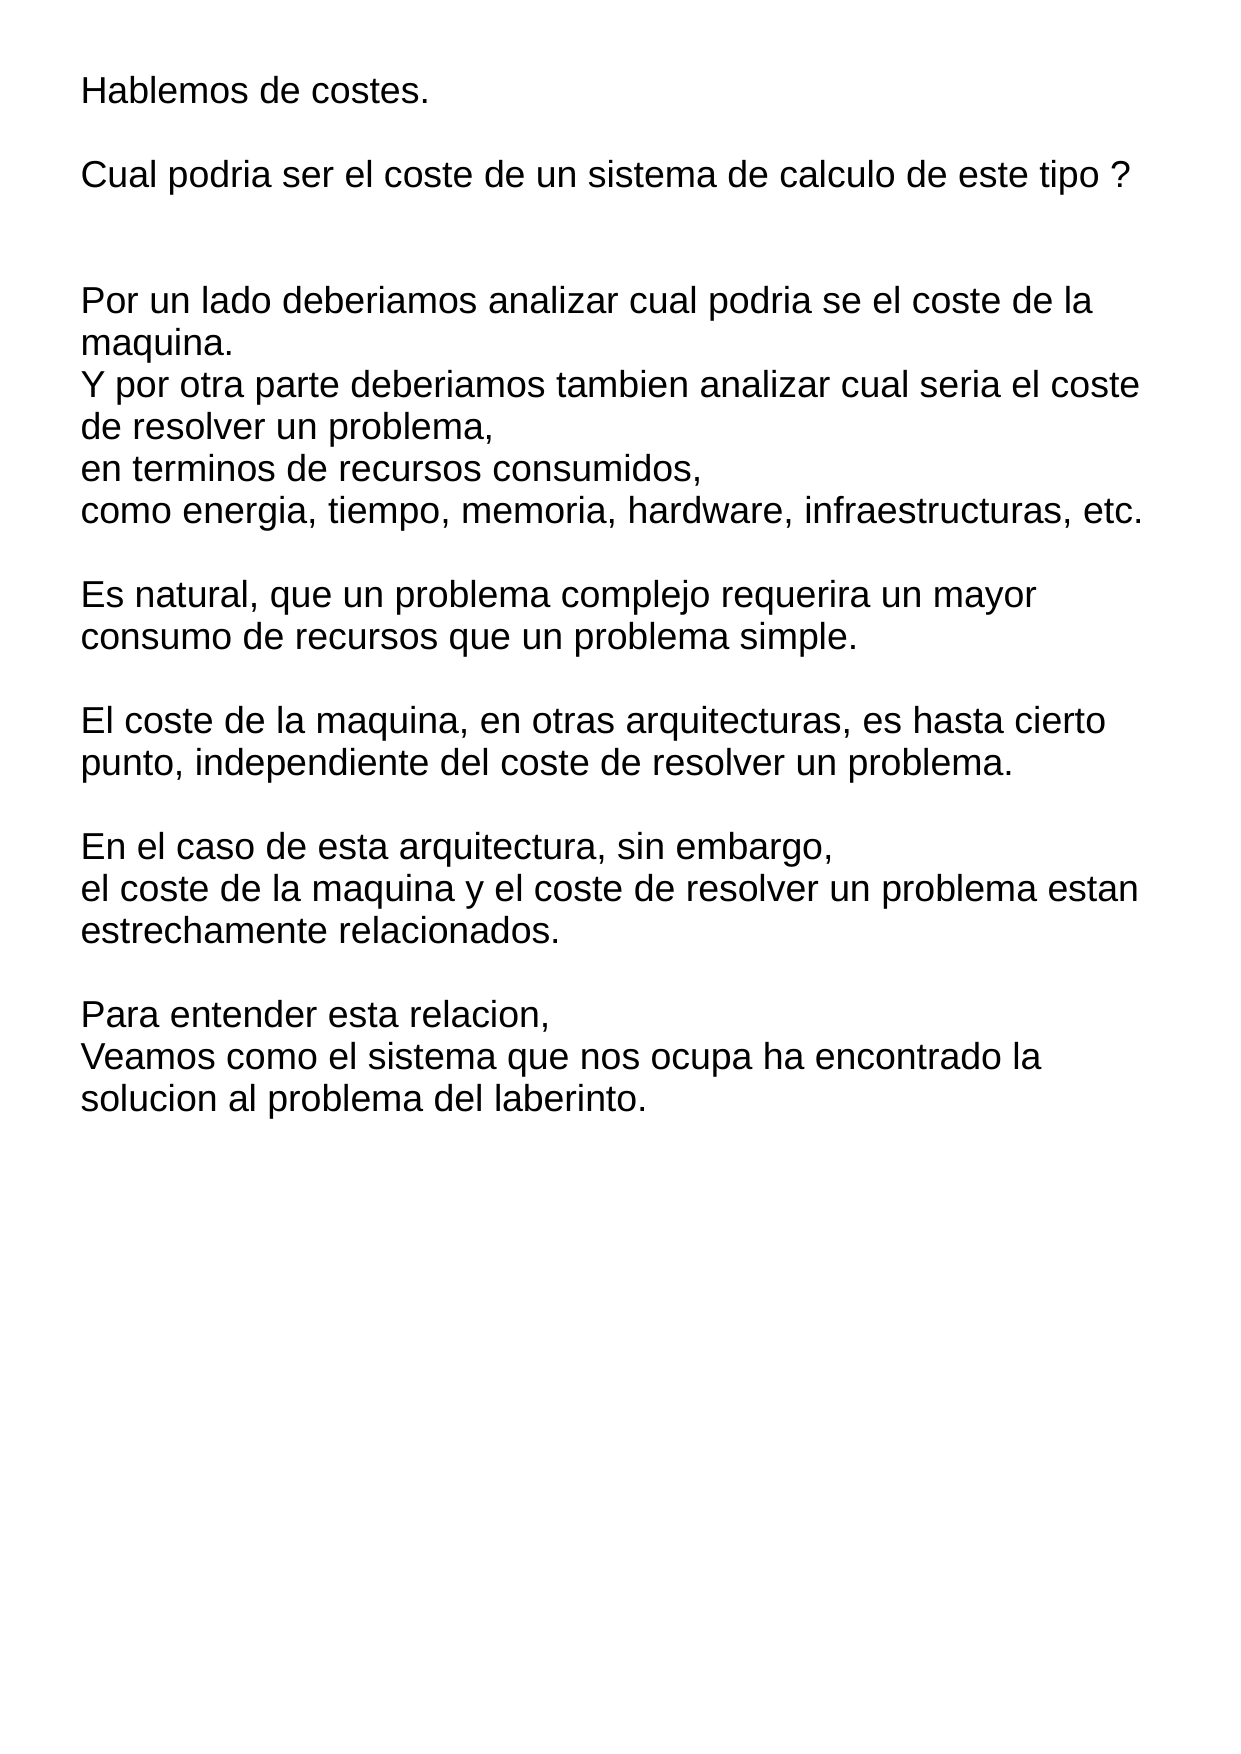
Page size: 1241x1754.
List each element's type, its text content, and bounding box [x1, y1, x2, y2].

text_box Hablemos de costes. Cual podria ser el coste de un sistema de calculo de este tipo ? Por un lado deberiamos analizar cual podria se el coste de la maquina. Y por otra parte deberiamos tambien analizar cual seria el coste de resolver un problema, en terminos de recursos consumidos, como energia, tiempo, memoria, hardware, infraestructuras, etc. Es natural, que un problema complejo requerira un mayor consumo de recursos que un problema simple. El coste de la maquina, en otras arquitecturas, es hasta cierto punto, independiente del coste de resolver un problema. En el caso de esta arquitectura, sin embargo, el coste de la maquina y el coste de resolver un problema estan estrechamente relacionados. Para entender esta relacion, Veamos como el sistema que nos ocupa ha encontrado la solucion al problema del laberinto. [65, 62, 1182, 1127]
